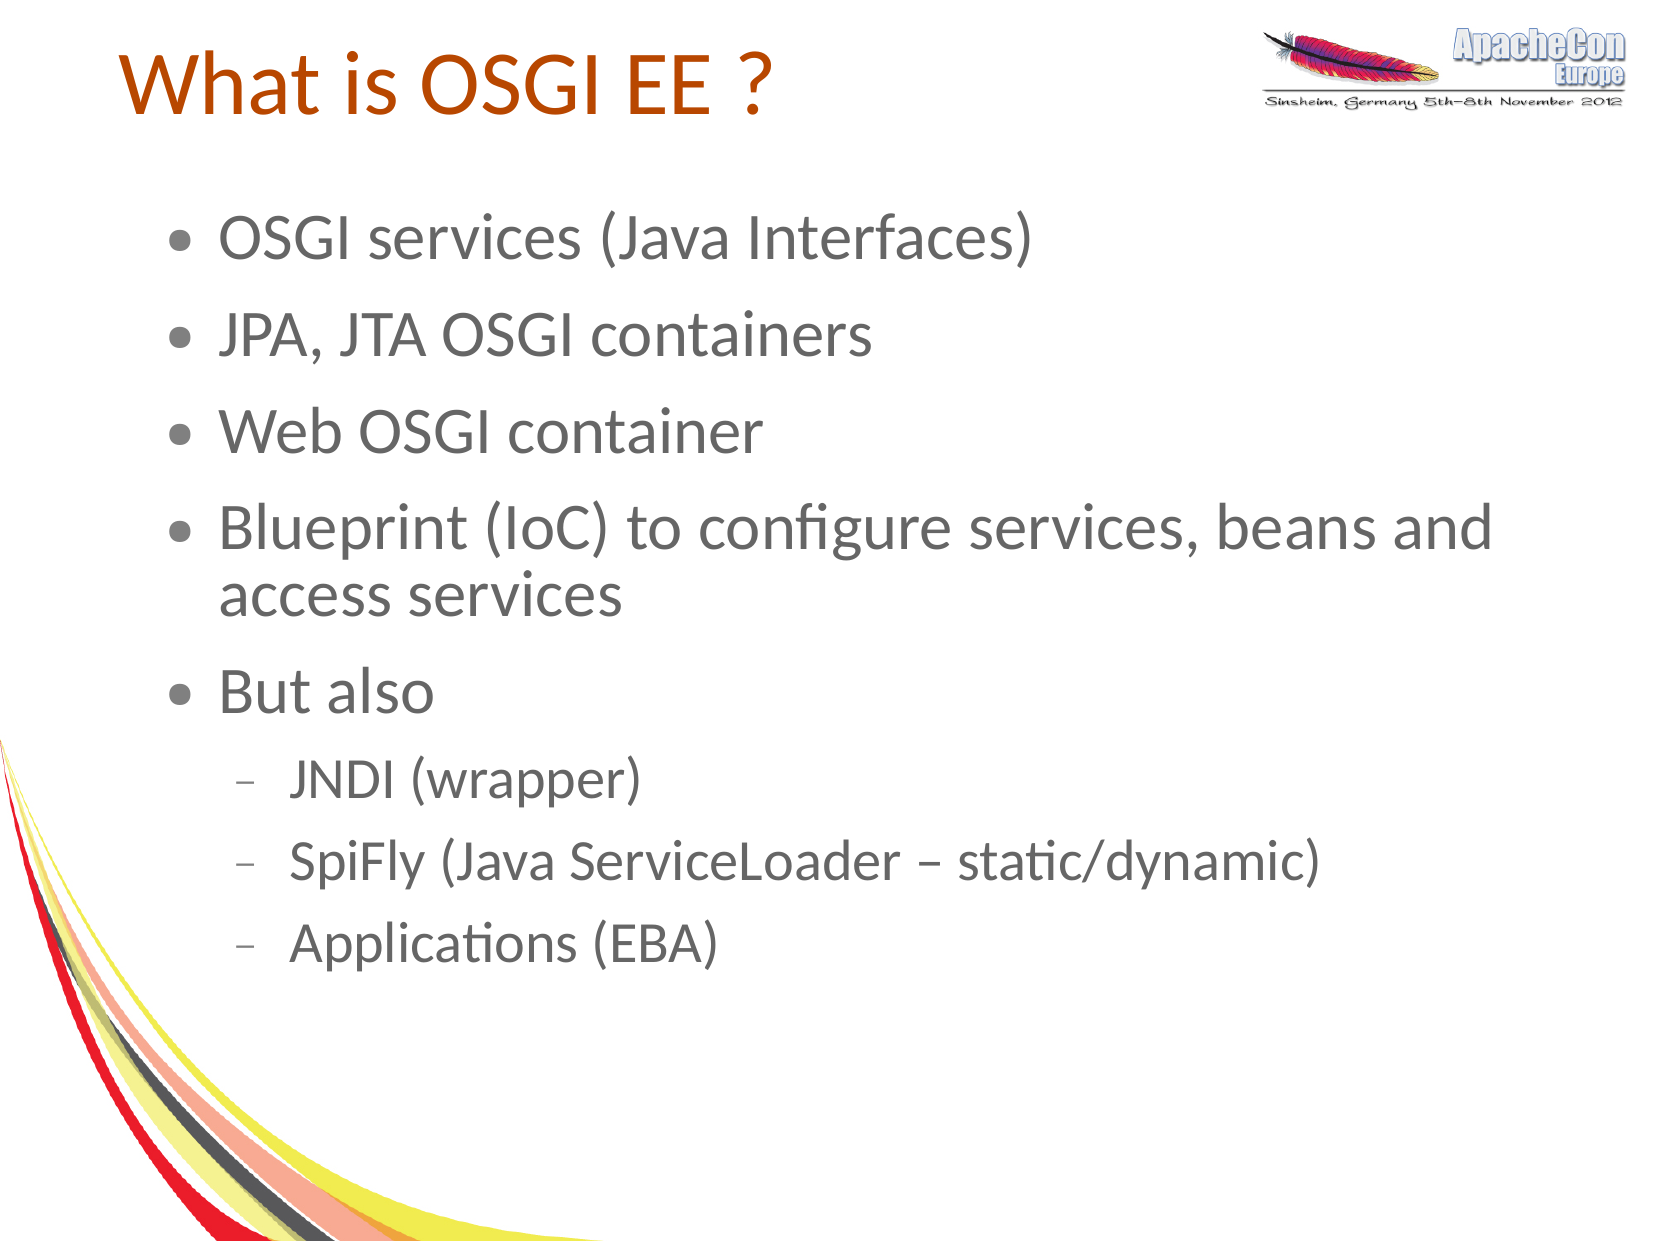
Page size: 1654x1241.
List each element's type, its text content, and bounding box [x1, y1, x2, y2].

picture [0, 0, 1654, 1241]
list OSGI services (Java Interfaces) JPA, JTA OSGI containers Web OSGI container Blueprint (IoC) to configure services, beans and access services But also JNDI (wrapper) SpiFly (Java ServiceLoader – static/dynamic) Applications (EBA) [147, 209, 1595, 1105]
title What is OSGI EE ? [59, 35, 1418, 148]
